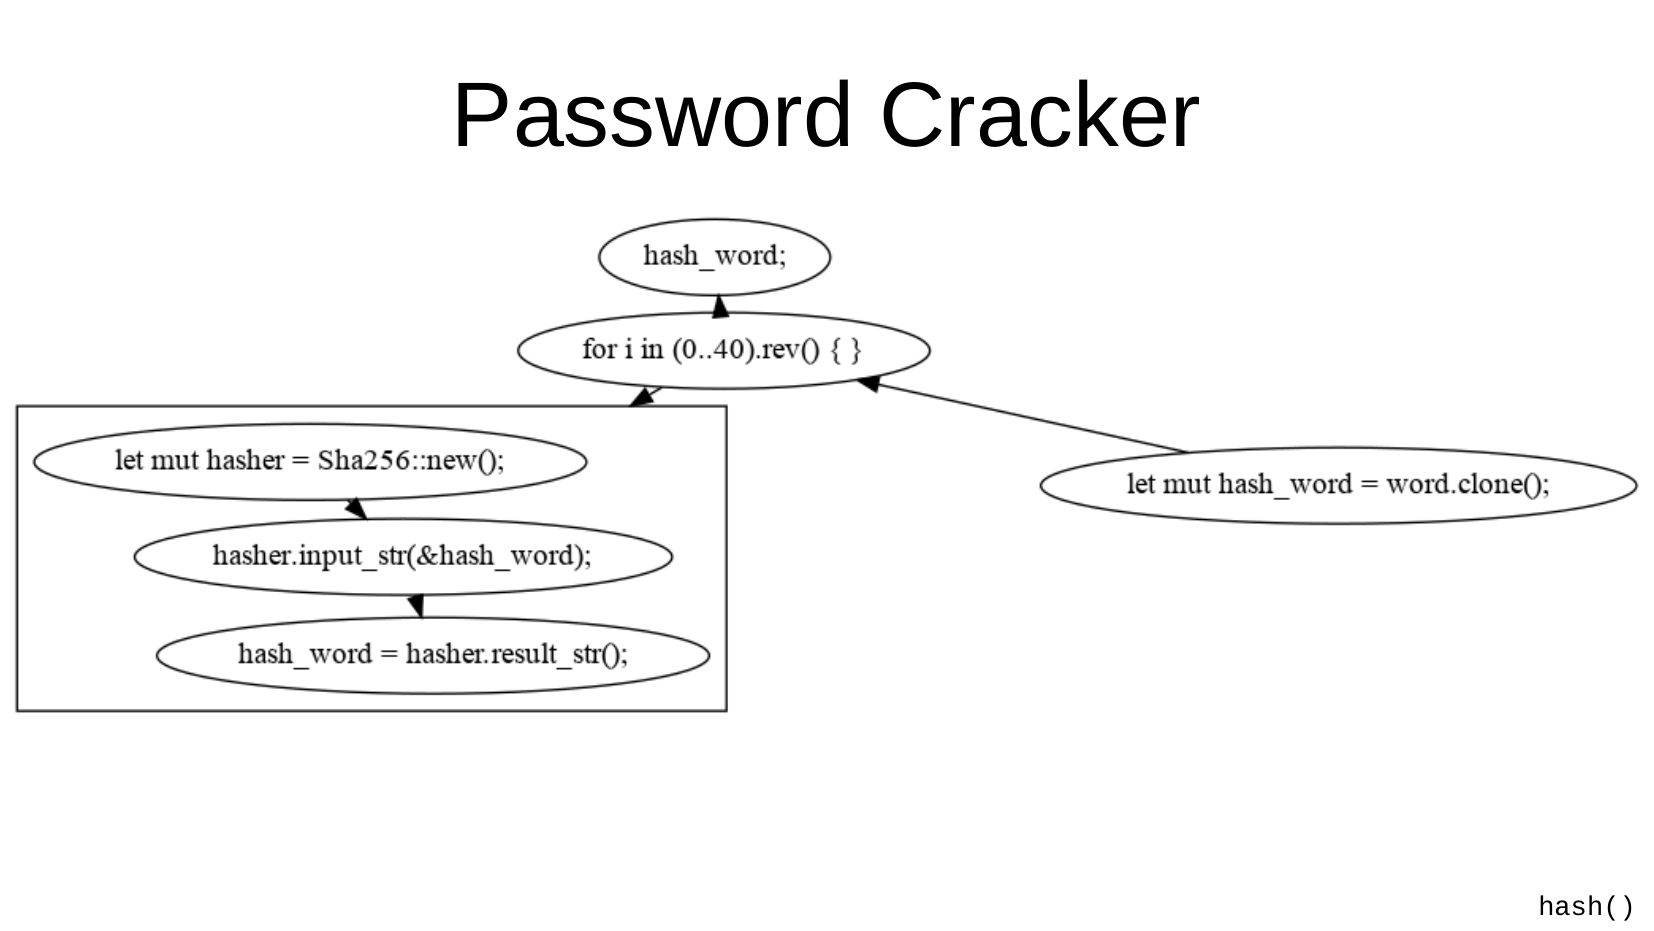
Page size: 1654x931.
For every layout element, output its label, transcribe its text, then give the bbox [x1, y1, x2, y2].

text_box hash() [1523, 885, 1654, 931]
title Password Cracker [82, 37, 1571, 193]
picture [9, 211, 1645, 719]
